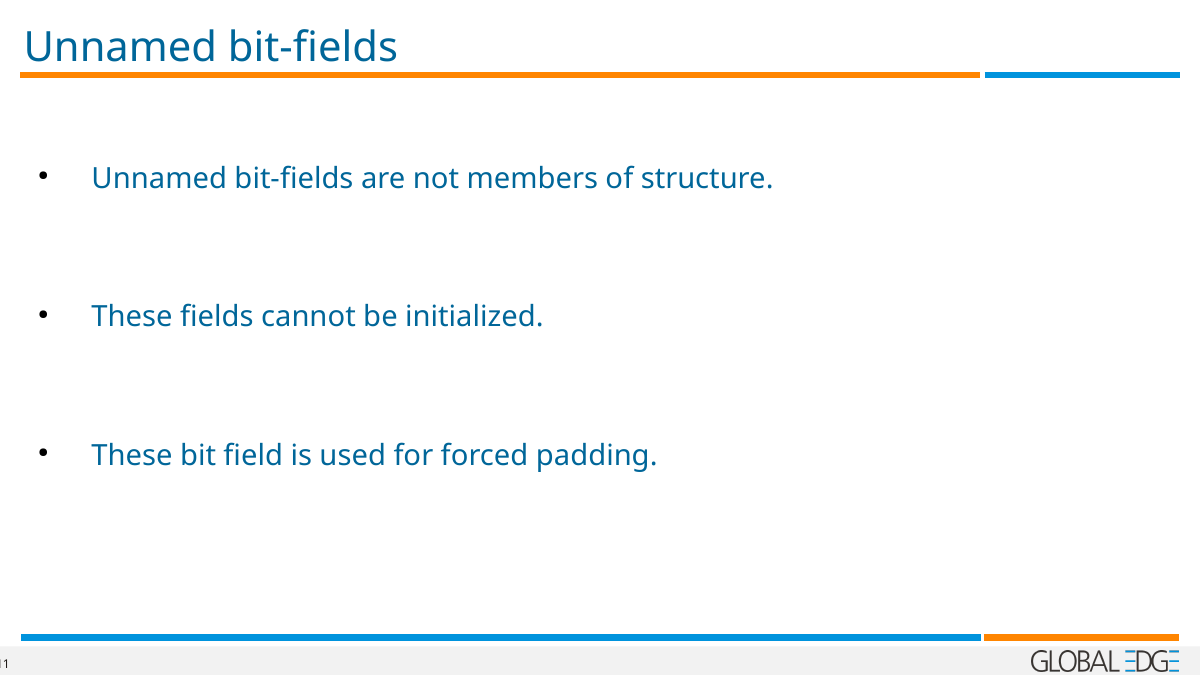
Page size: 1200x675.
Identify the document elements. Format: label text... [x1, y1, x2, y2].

list Unnamed bit-fields are not members of structure. These fields cannot be initialized. These bit field is used for forced padding. [20, 87, 1179, 628]
picture [1031, 650, 1179, 672]
title Unnamed bit-fields [23, 18, 1099, 71]
